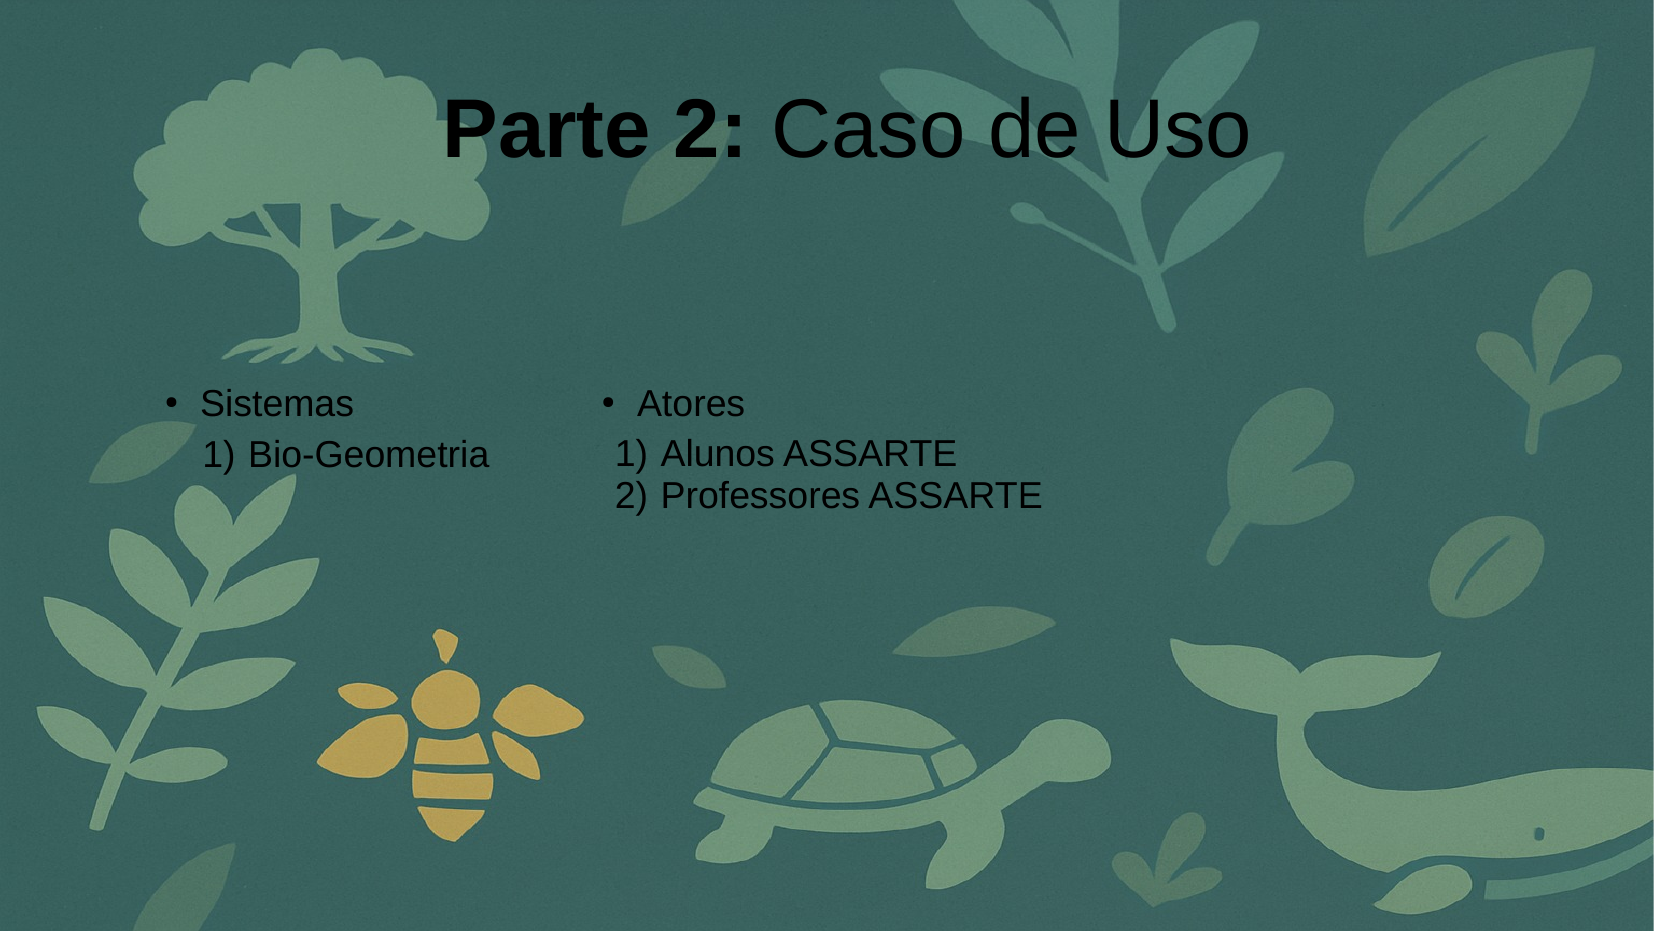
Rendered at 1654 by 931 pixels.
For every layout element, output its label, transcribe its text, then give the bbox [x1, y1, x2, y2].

picture [0, 0, 1654, 931]
text_box Bio-Geometria [187, 426, 526, 526]
text_box Sistemas [150, 375, 370, 432]
subtitle Parte 2: Caso de Uso [157, 0, 1538, 259]
text_box Atores [586, 375, 761, 432]
text_box Alunos ASSARTE Professores ASSARTE [600, 425, 1088, 566]
